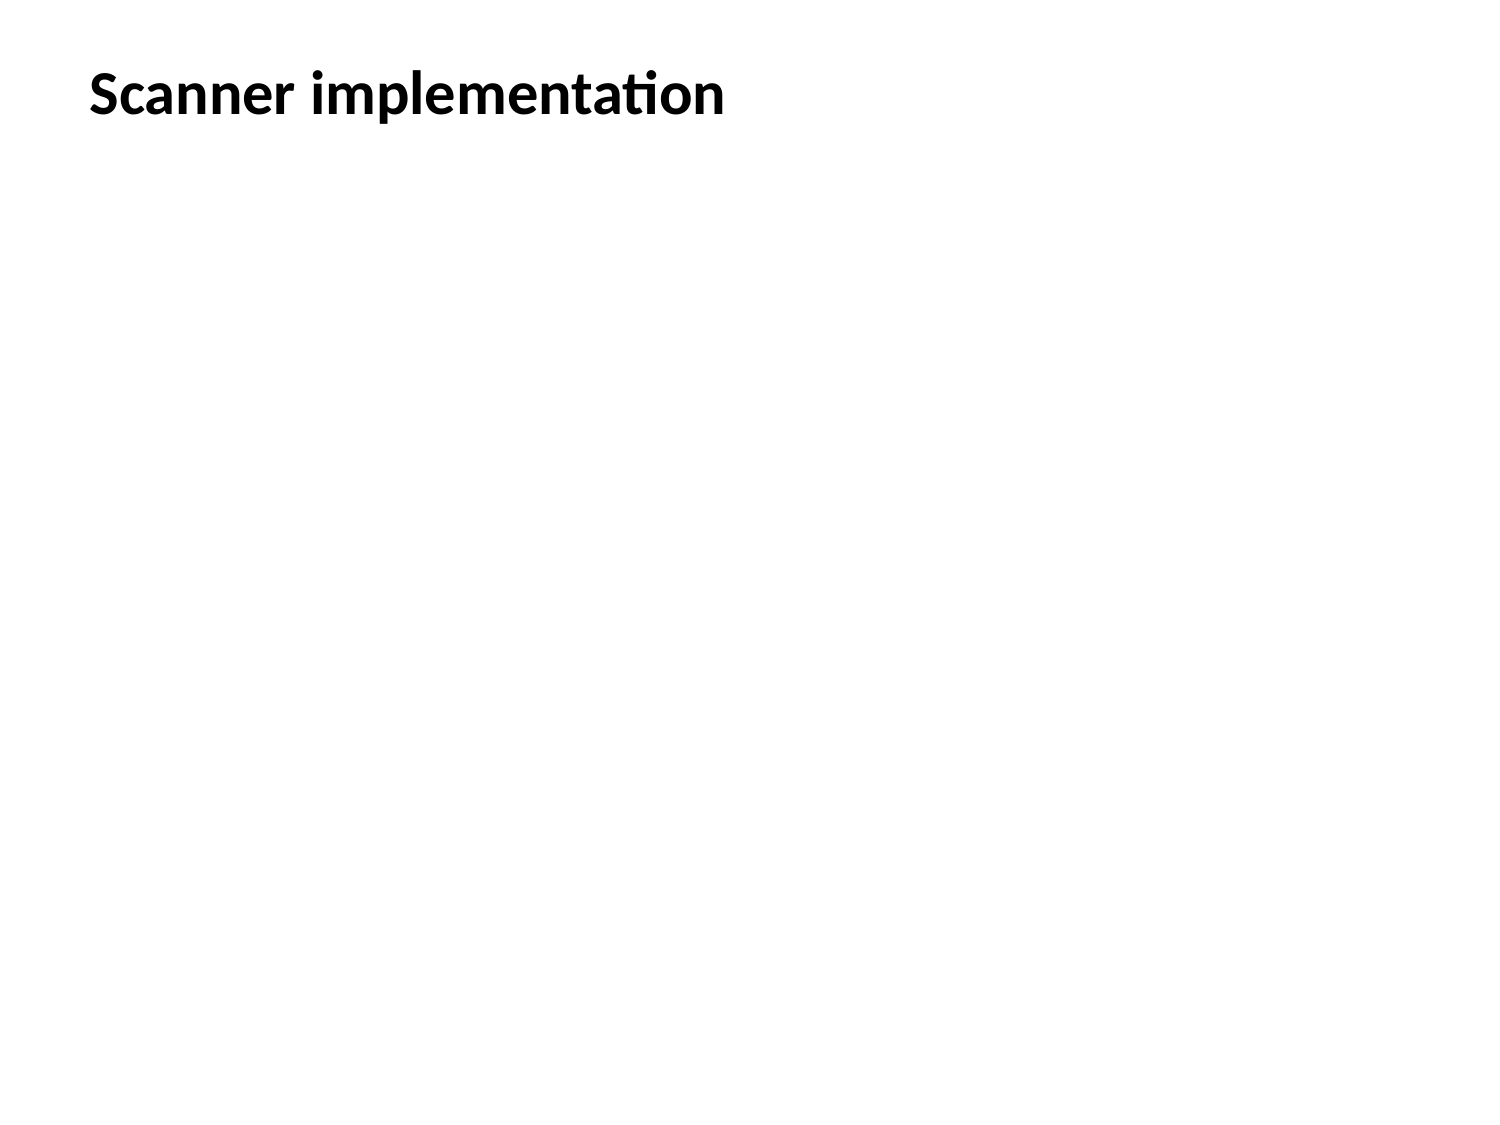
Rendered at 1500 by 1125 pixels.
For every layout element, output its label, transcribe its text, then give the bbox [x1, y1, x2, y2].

title Scanner implementation [75, 45, 1425, 233]
